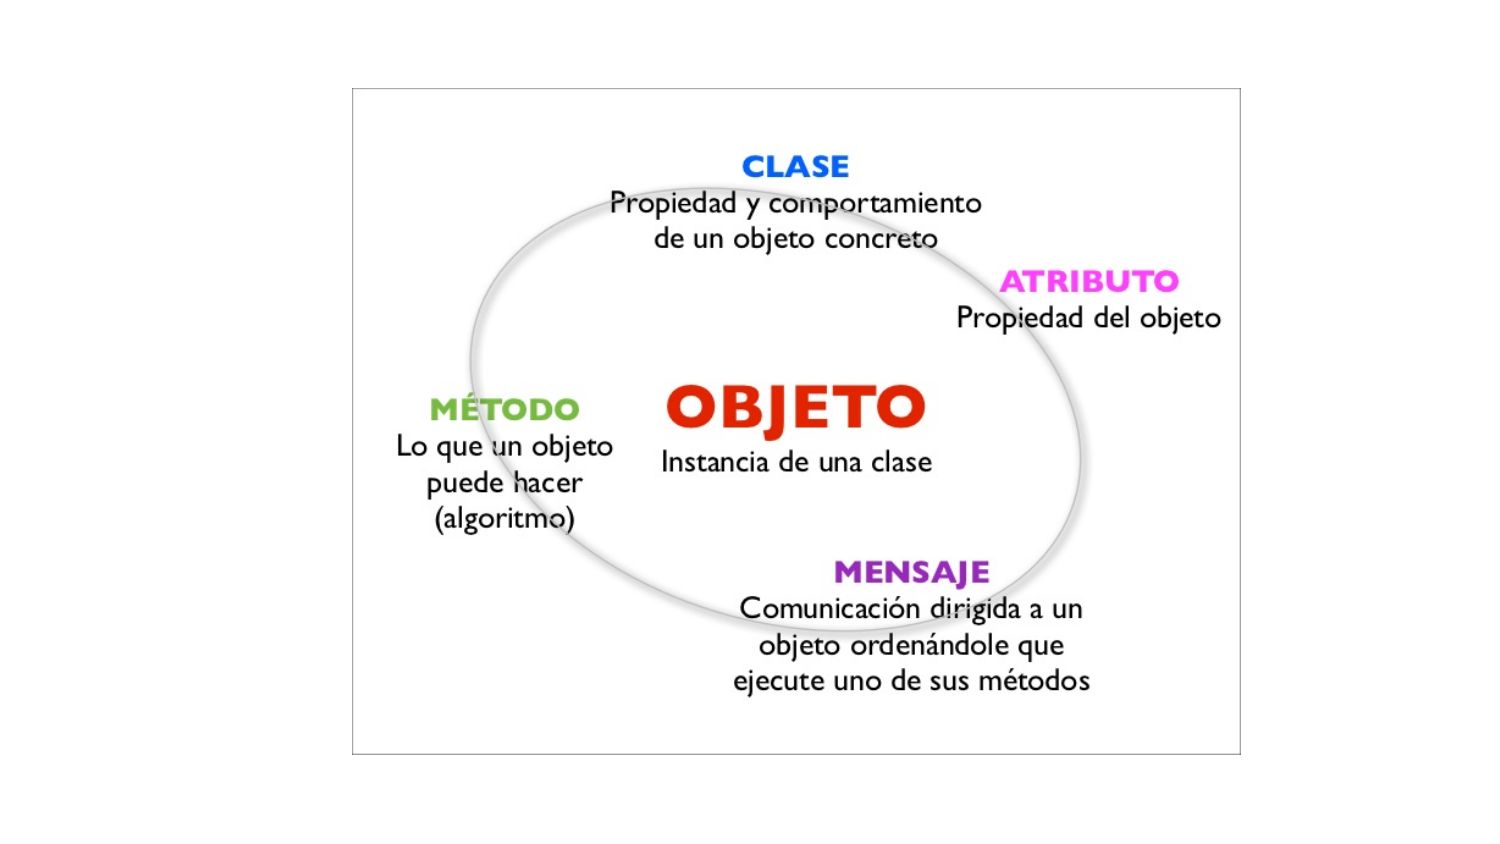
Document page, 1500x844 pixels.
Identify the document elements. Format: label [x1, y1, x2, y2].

picture [352, 88, 1241, 755]
